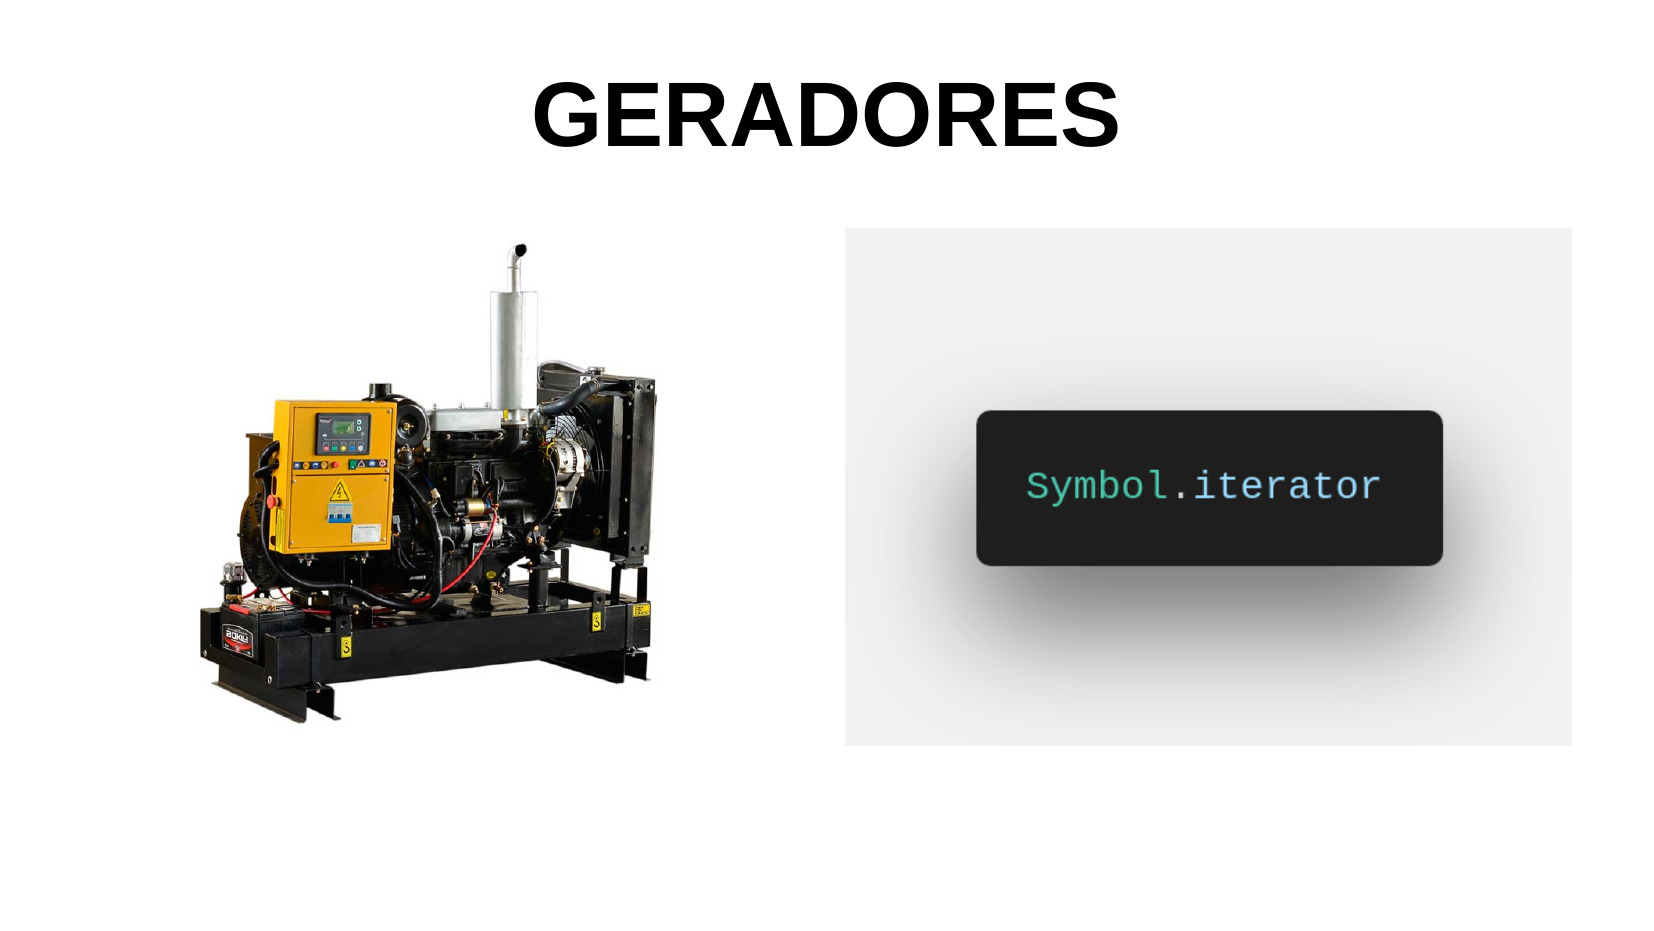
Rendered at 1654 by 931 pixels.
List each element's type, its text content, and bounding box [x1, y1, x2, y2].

picture [133, 217, 758, 758]
title GERADORES [82, 37, 1571, 193]
picture [845, 228, 1572, 746]
